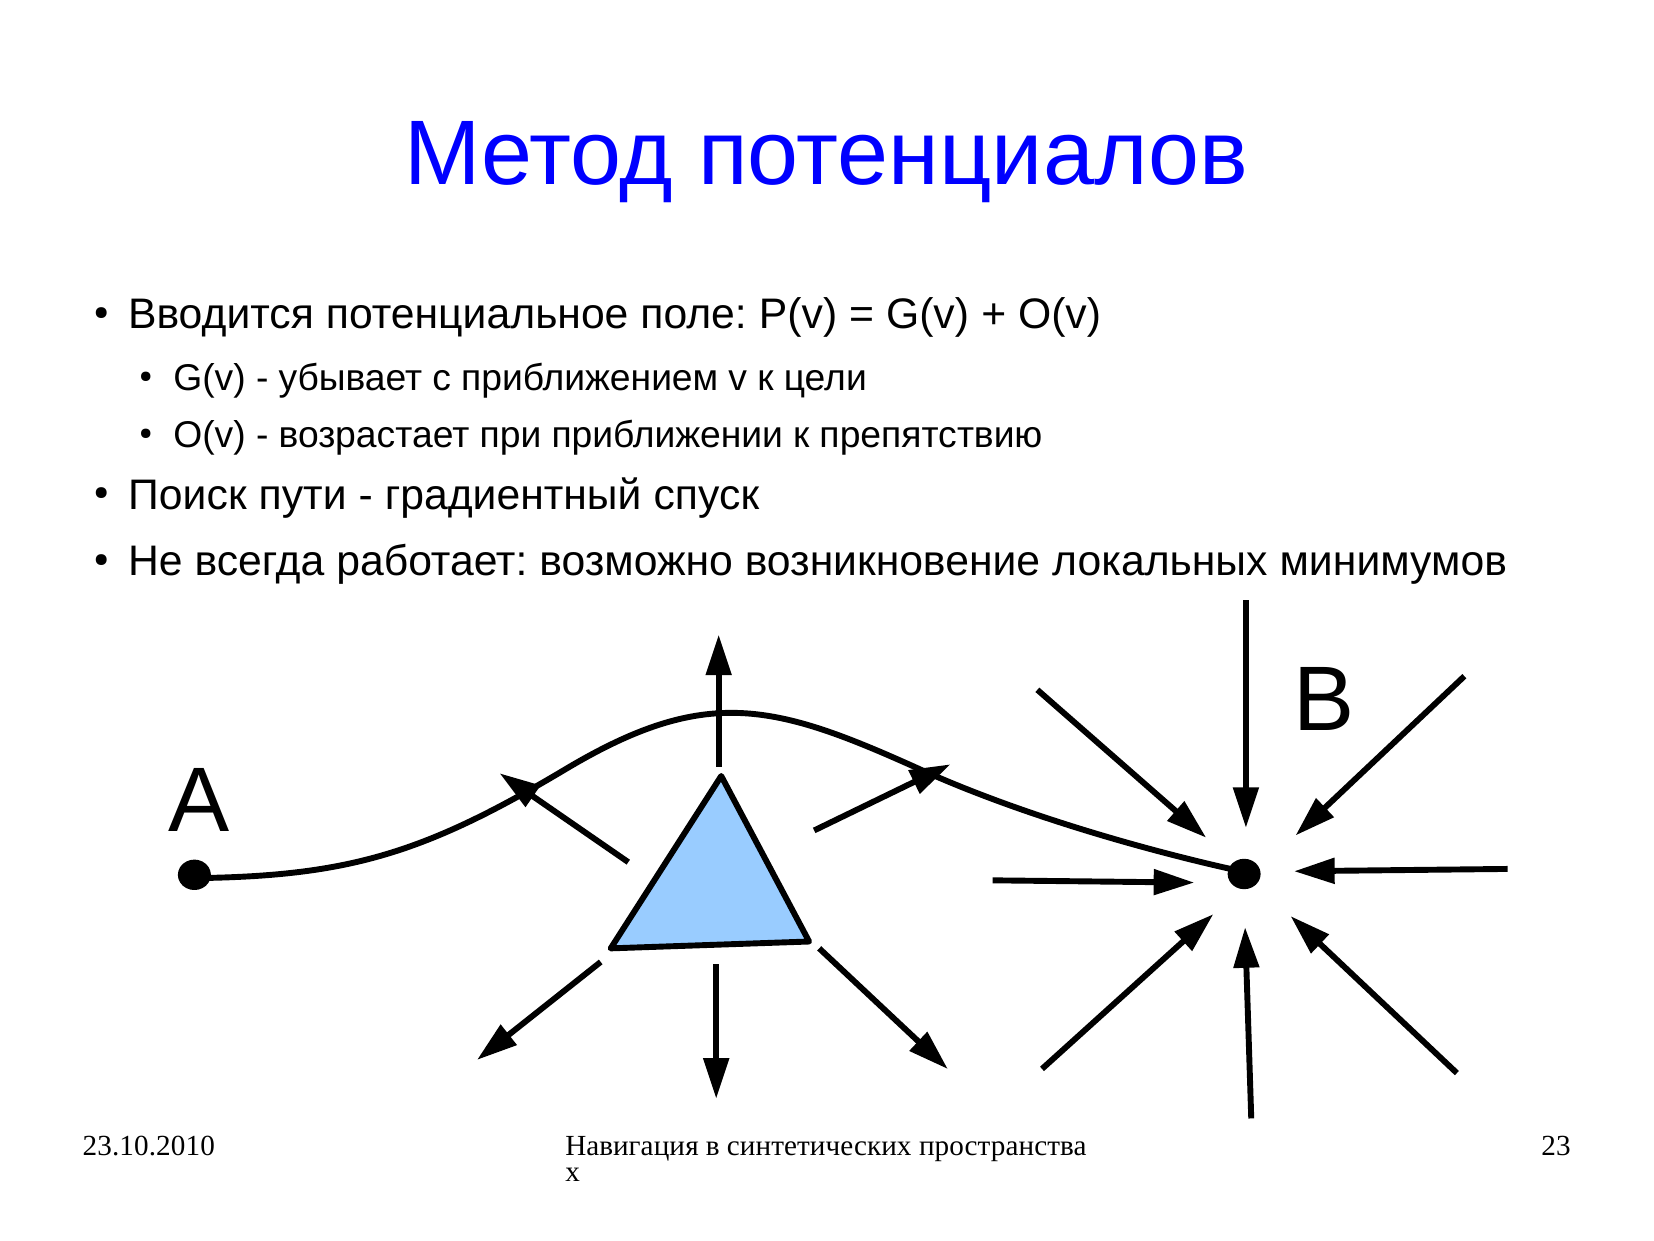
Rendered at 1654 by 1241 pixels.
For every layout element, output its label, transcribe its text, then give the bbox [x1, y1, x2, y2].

text_box B [1279, 640, 1415, 758]
text_box B [1384, 728, 1415, 758]
text_box [1230, 861, 1258, 887]
title Метод потенциалов [82, 49, 1571, 257]
text_box [180, 862, 208, 888]
text_box [610, 775, 810, 949]
text_box A [153, 741, 290, 859]
list Вводится потенциальное поле: P(v) = G(v) + O(v) G(v) - убывает с приближением v к цели O(v) - возрастает при приближении к препятствию Поиск пути - градиентный спуск Не всегда работает: возможно возникновение локальных минимумов [82, 290, 1571, 587]
